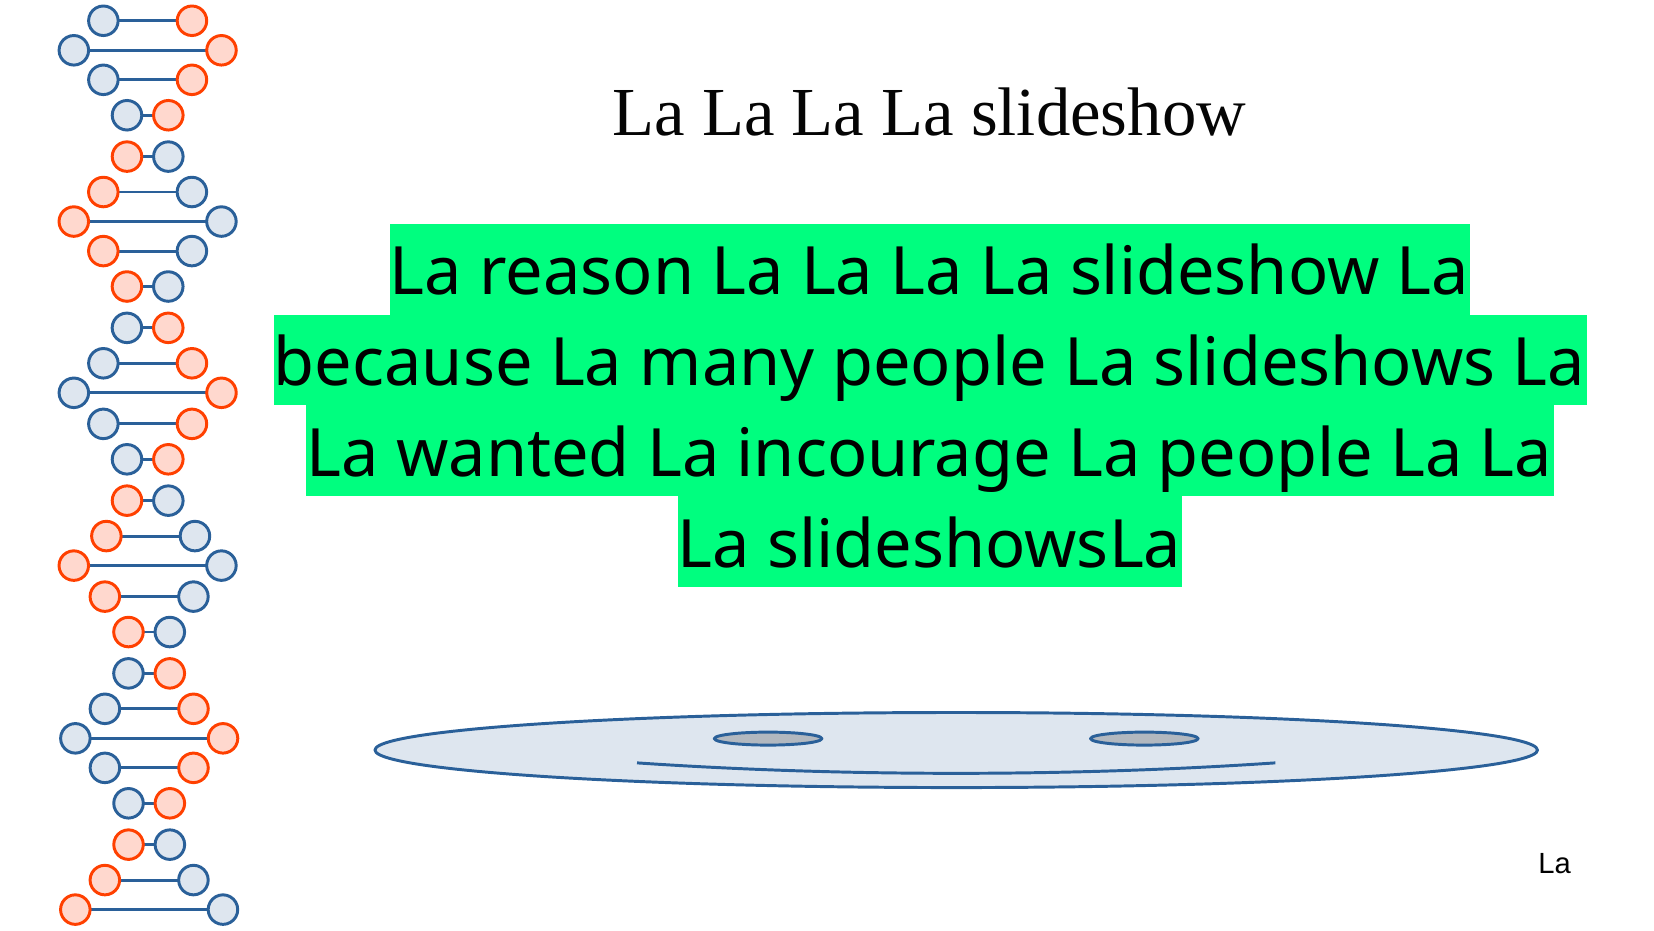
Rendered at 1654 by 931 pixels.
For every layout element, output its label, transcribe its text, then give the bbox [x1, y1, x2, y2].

text_box [374, 712, 1538, 788]
subtitle La reason La La La La slideshow La because La many people La slideshows La La wanted La incourage La people La La La slideshowsLa [265, 135, 1595, 676]
title La La La La slideshow [265, 35, 1595, 135]
